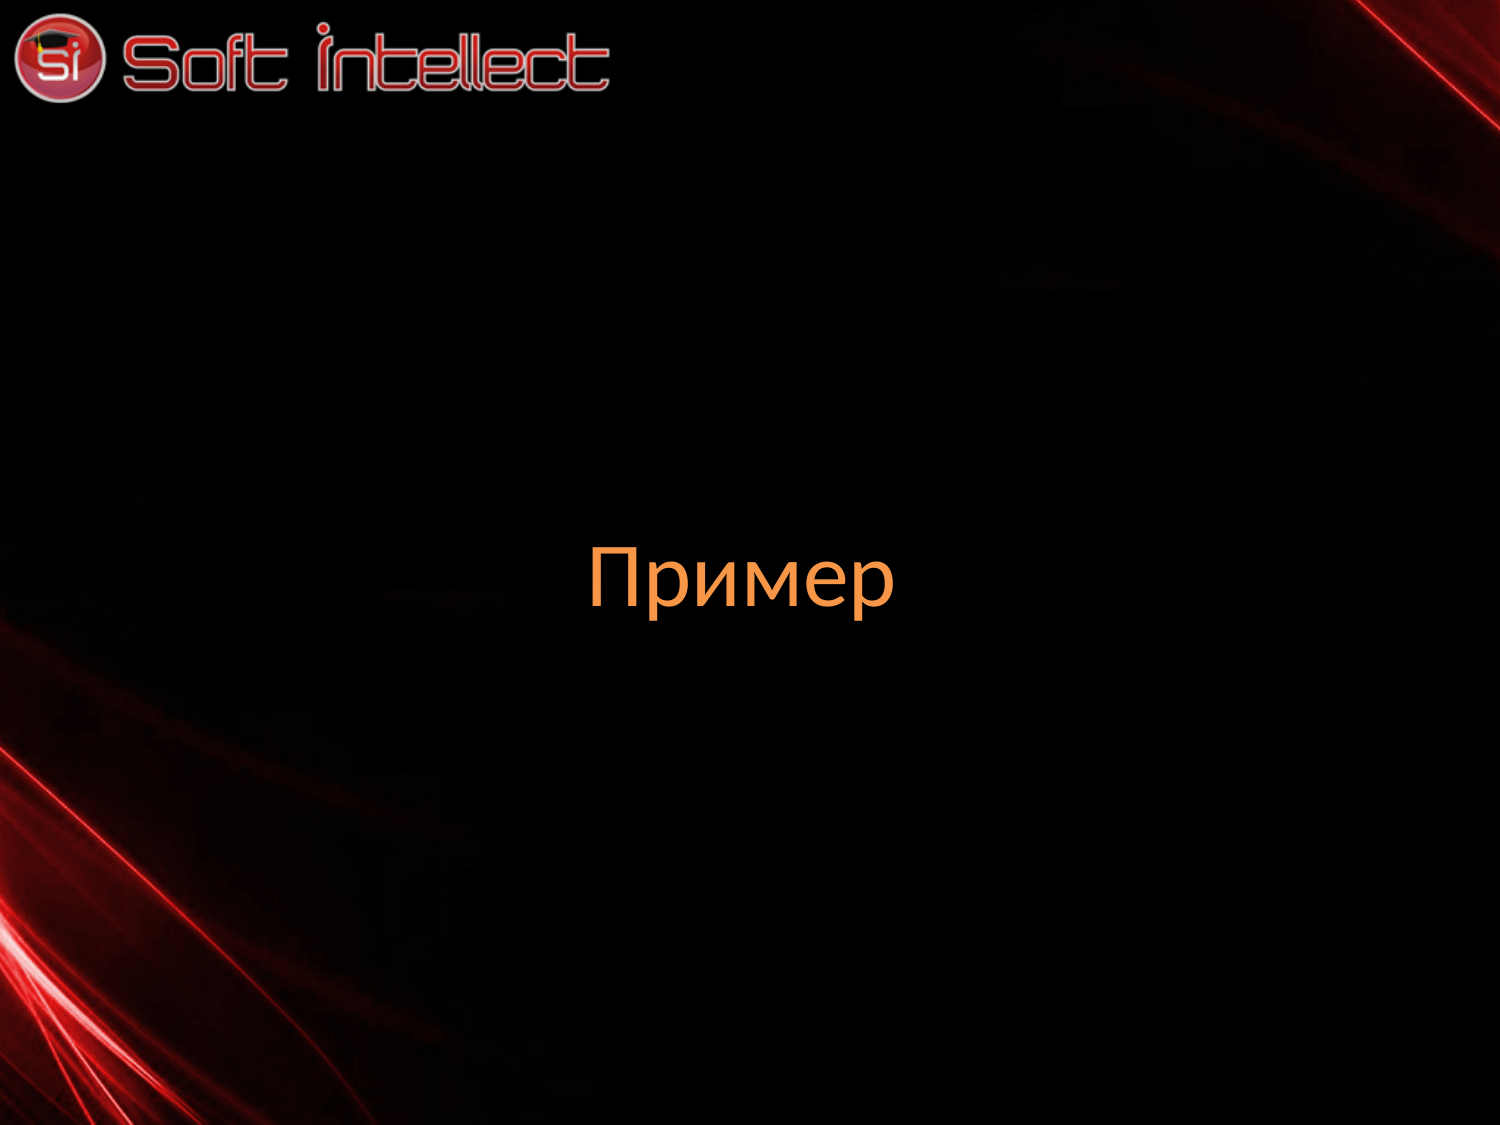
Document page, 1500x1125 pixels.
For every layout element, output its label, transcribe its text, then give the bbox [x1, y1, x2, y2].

text_box Пример [105, 449, 1380, 690]
picture [0, 0, 1500, 1125]
